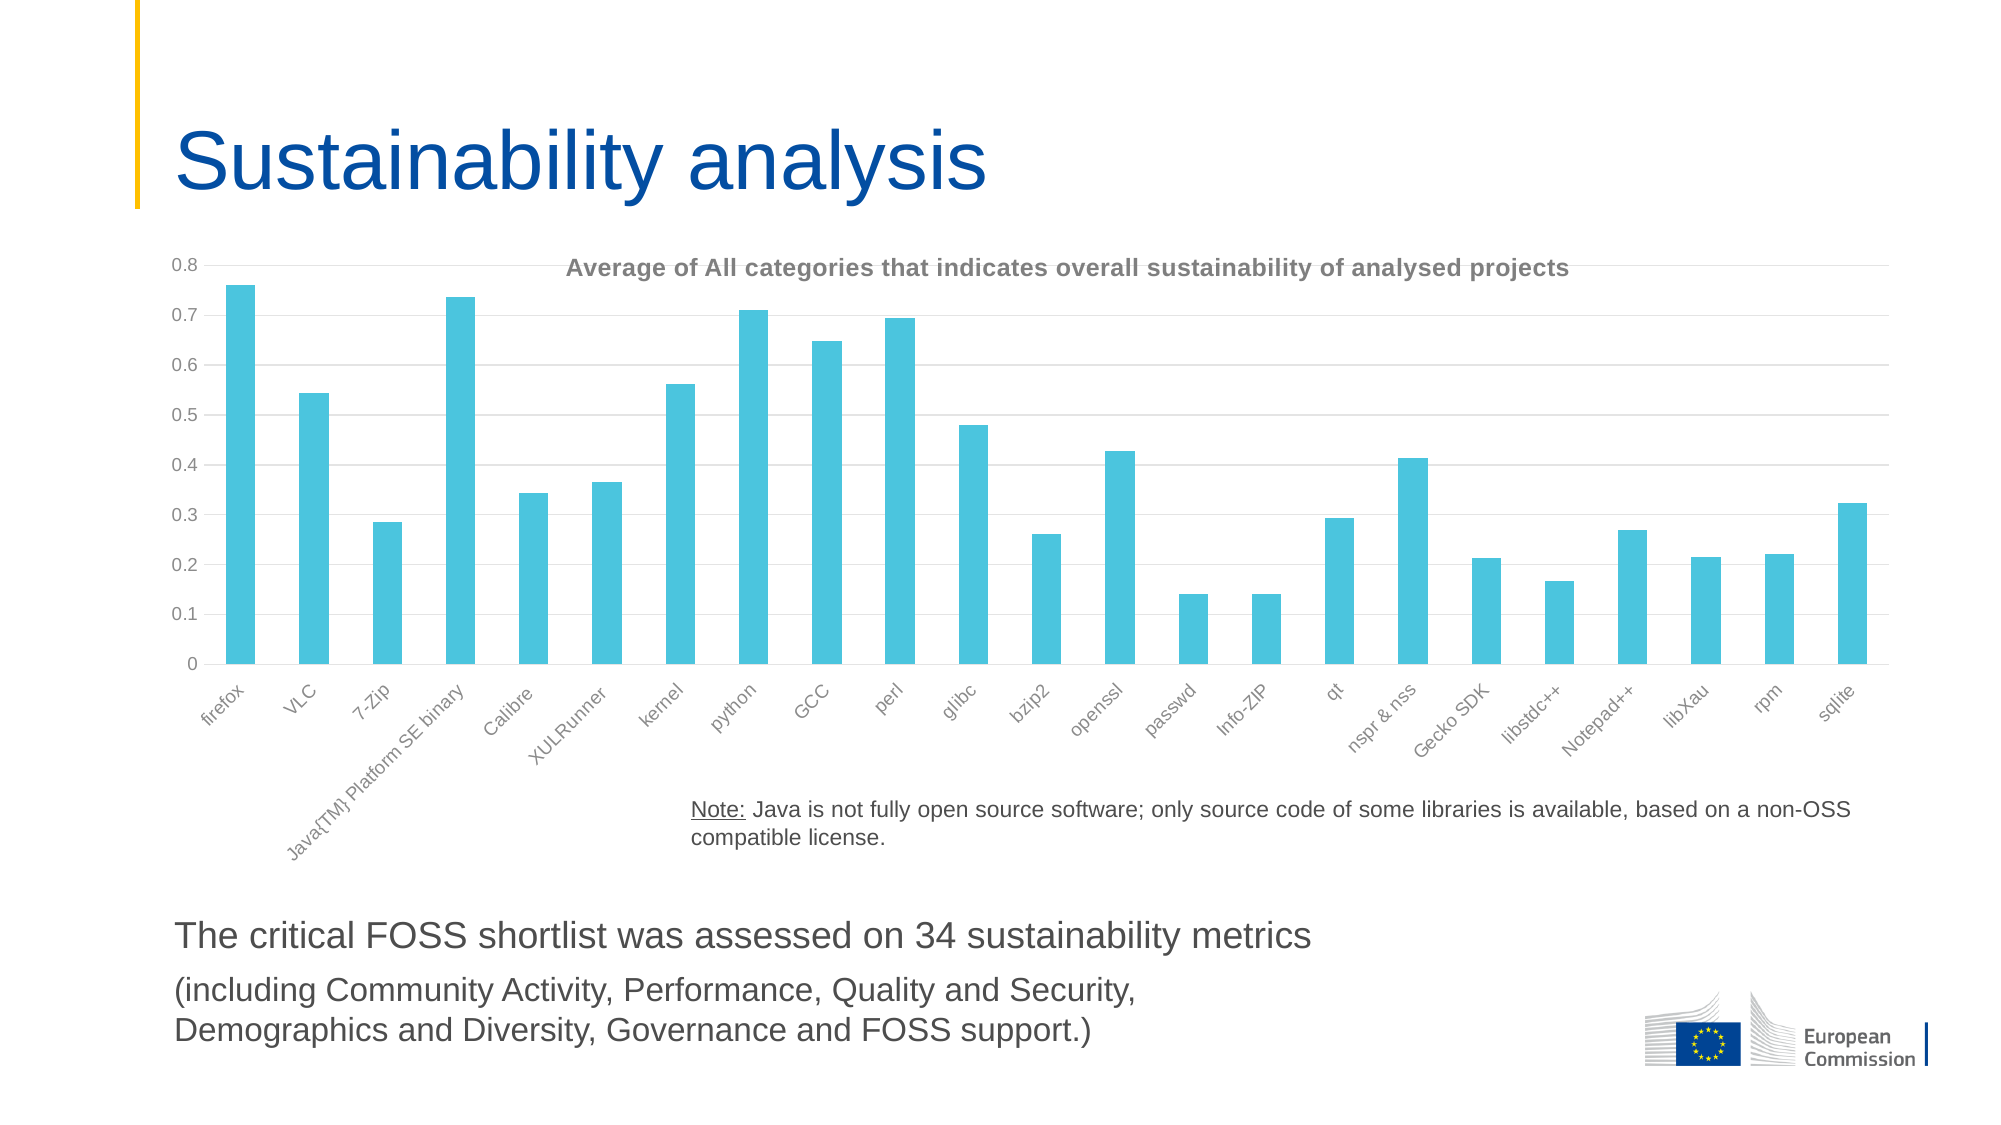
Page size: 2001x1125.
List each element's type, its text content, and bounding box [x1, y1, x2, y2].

title Sustainability analysis [159, 79, 1885, 208]
text_box The critical FOSS shortlist was assessed on 34 sustainability metrics (including Community Activity, Performance, Quality and Security, Demographics and Diversity, Governance and FOSS support.) [159, 903, 1599, 1056]
text_box Note: Java is not fully open source software; only source code of some libraries is available, based on a non-OSS compatible license. [675, 787, 1883, 858]
text_box Average of All categories that indicates overall sustainability of analysed projects [304, 243, 1834, 290]
chart [135, 241, 1925, 879]
